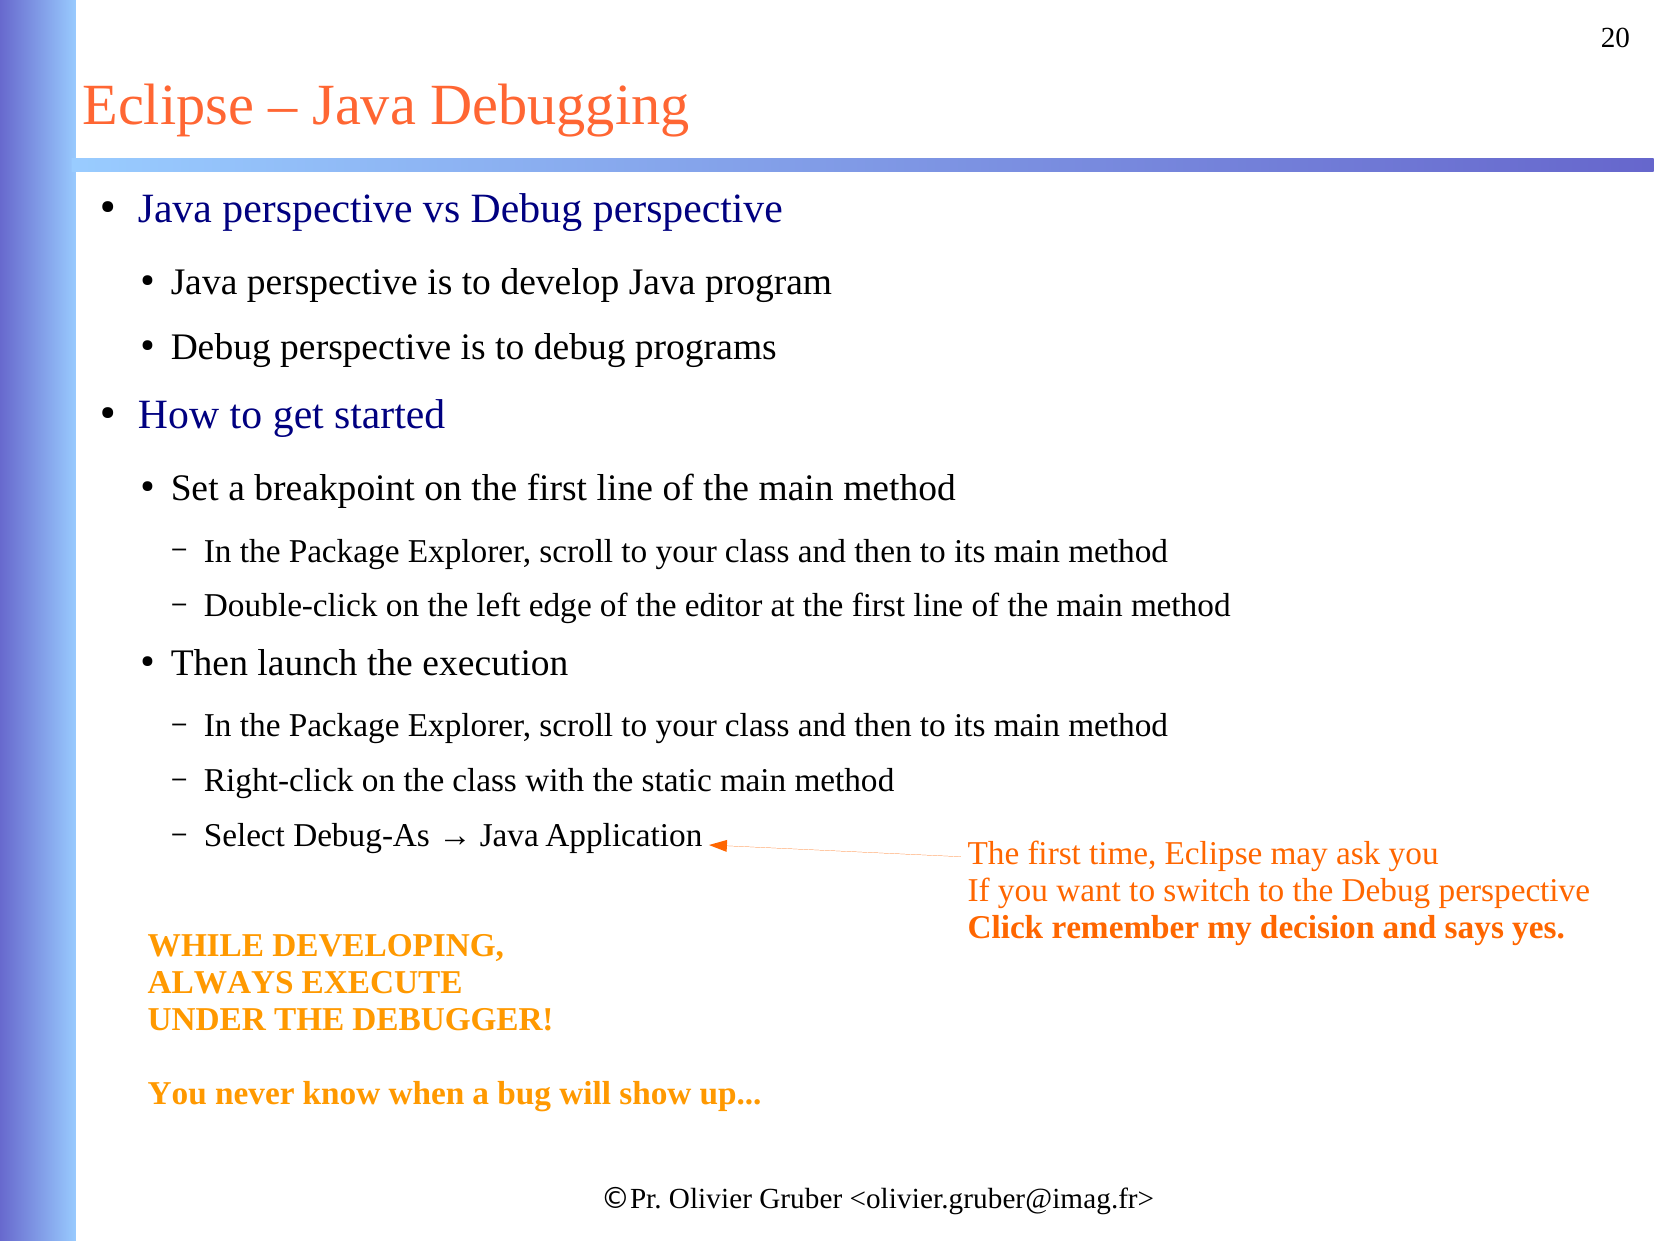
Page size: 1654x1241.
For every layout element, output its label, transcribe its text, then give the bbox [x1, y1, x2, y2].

title Eclipse – Java Debugging [82, 49, 1571, 161]
list Java perspective vs Debug perspective Java perspective is to develop Java program Debug perspective is to debug programs How to get started Set a breakpoint on the first line of the main method In the Package Explorer, scroll to your class and then to its main method Double-click on the left edge of the editor at the first line of the main method Then launch the execution In the Package Explorer, scroll to your class and then to its main method Right-click on the class with the static main method Select Debug-As → Java Application [82, 185, 1571, 1129]
text_box WHILE DEVELOPING, ALWAYS EXECUTE UNDER THE DEBUGGER! You never know when a bug will show up... [147, 926, 758, 1113]
text_box The first time, Eclipse may ask you If you want to switch to the Debug perspective Click remember my decision and says yes. [967, 834, 1592, 946]
